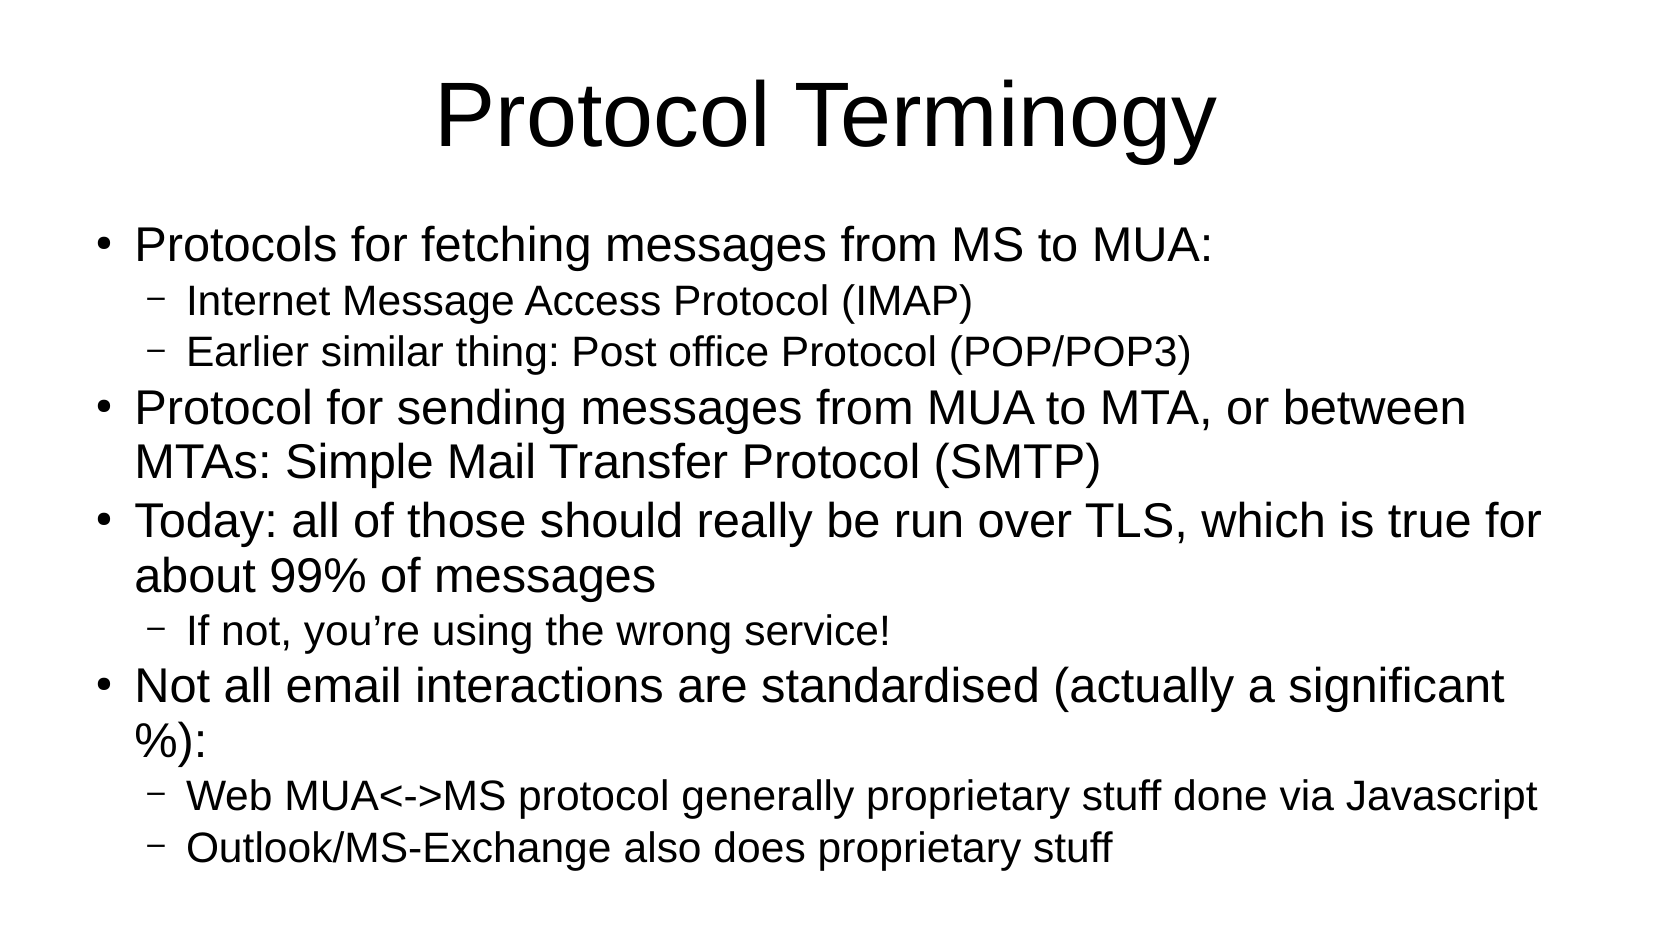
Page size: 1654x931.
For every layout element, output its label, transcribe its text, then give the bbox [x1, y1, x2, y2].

list Protocols for fetching messages from MS to MUA: Internet Message Access Protocol (IMAP) Earlier similar thing: Post office Protocol (POP/POP3) Protocol for sending messages from MUA to MTA, or between MTAs: Simple Mail Transfer Protocol (SMTP) Today: all of those should really be run over TLS, which is true for about 99% of messages If not, you’re using the wrong service! Not all email interactions are standardised (actually a significant %): Web MUA<->MS protocol generally proprietary stuff done via Javascript Outlook/MS-Exchange also does proprietary stuff [82, 217, 1571, 886]
title Protocol Terminogy [82, 37, 1571, 193]
